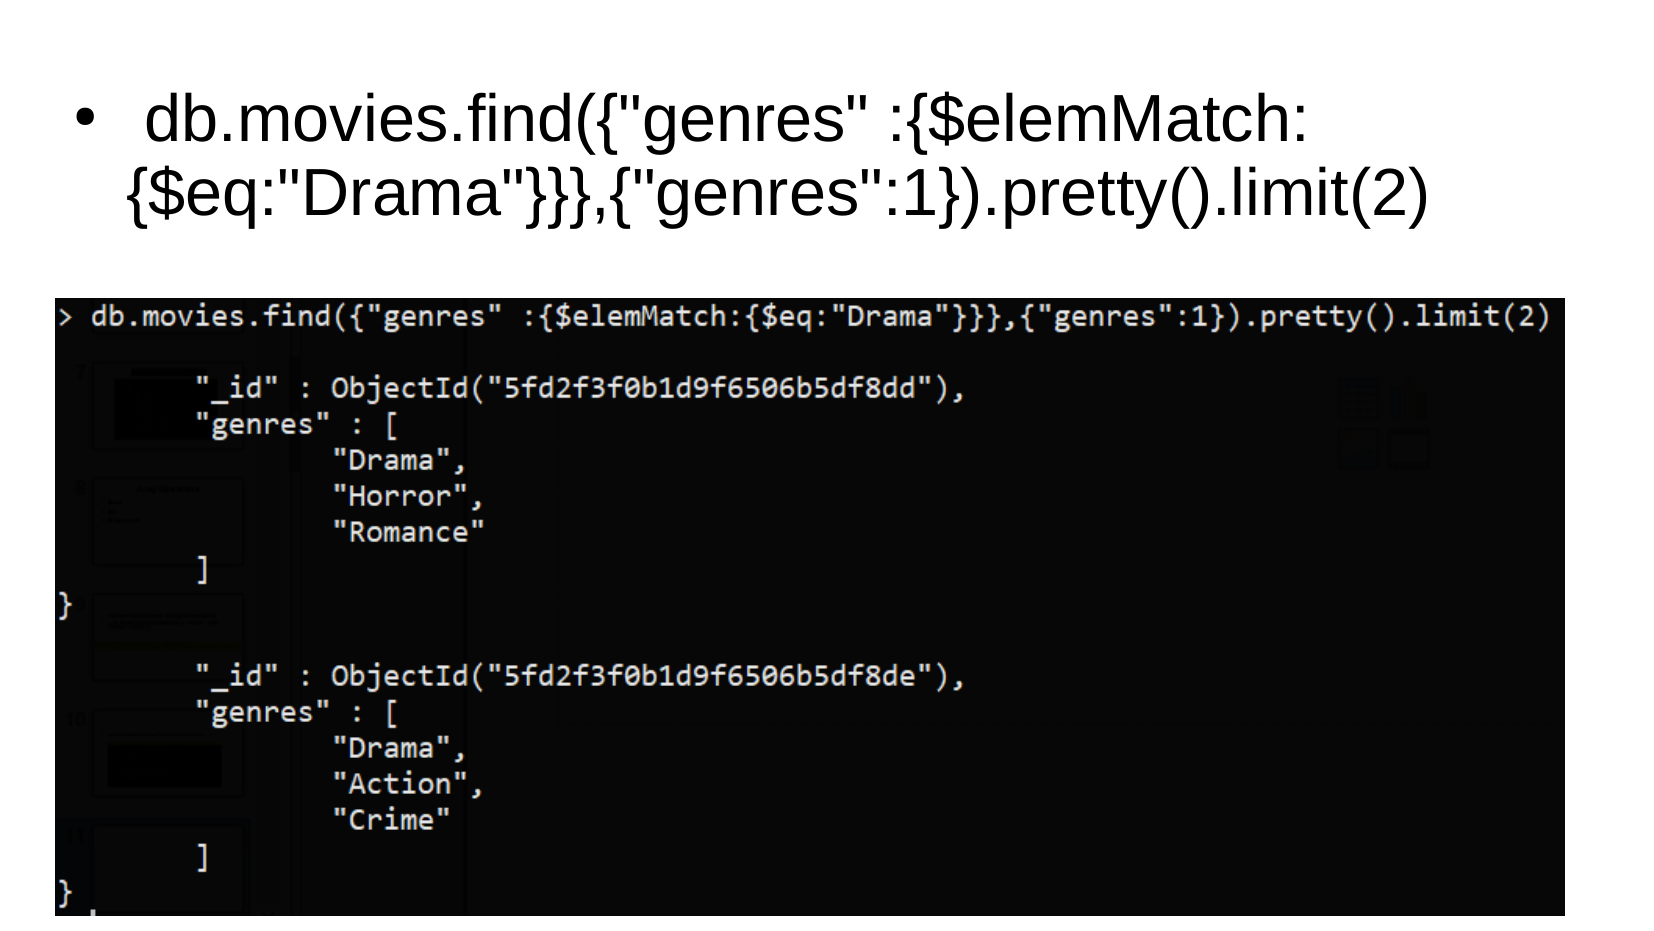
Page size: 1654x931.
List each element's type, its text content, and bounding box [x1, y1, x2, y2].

picture [55, 298, 1565, 916]
list db.movies.find({"genres" :{$elemMatch:{$eq:"Drama"}}},{"genres":1}).pretty().limit(2) [55, 80, 1544, 298]
